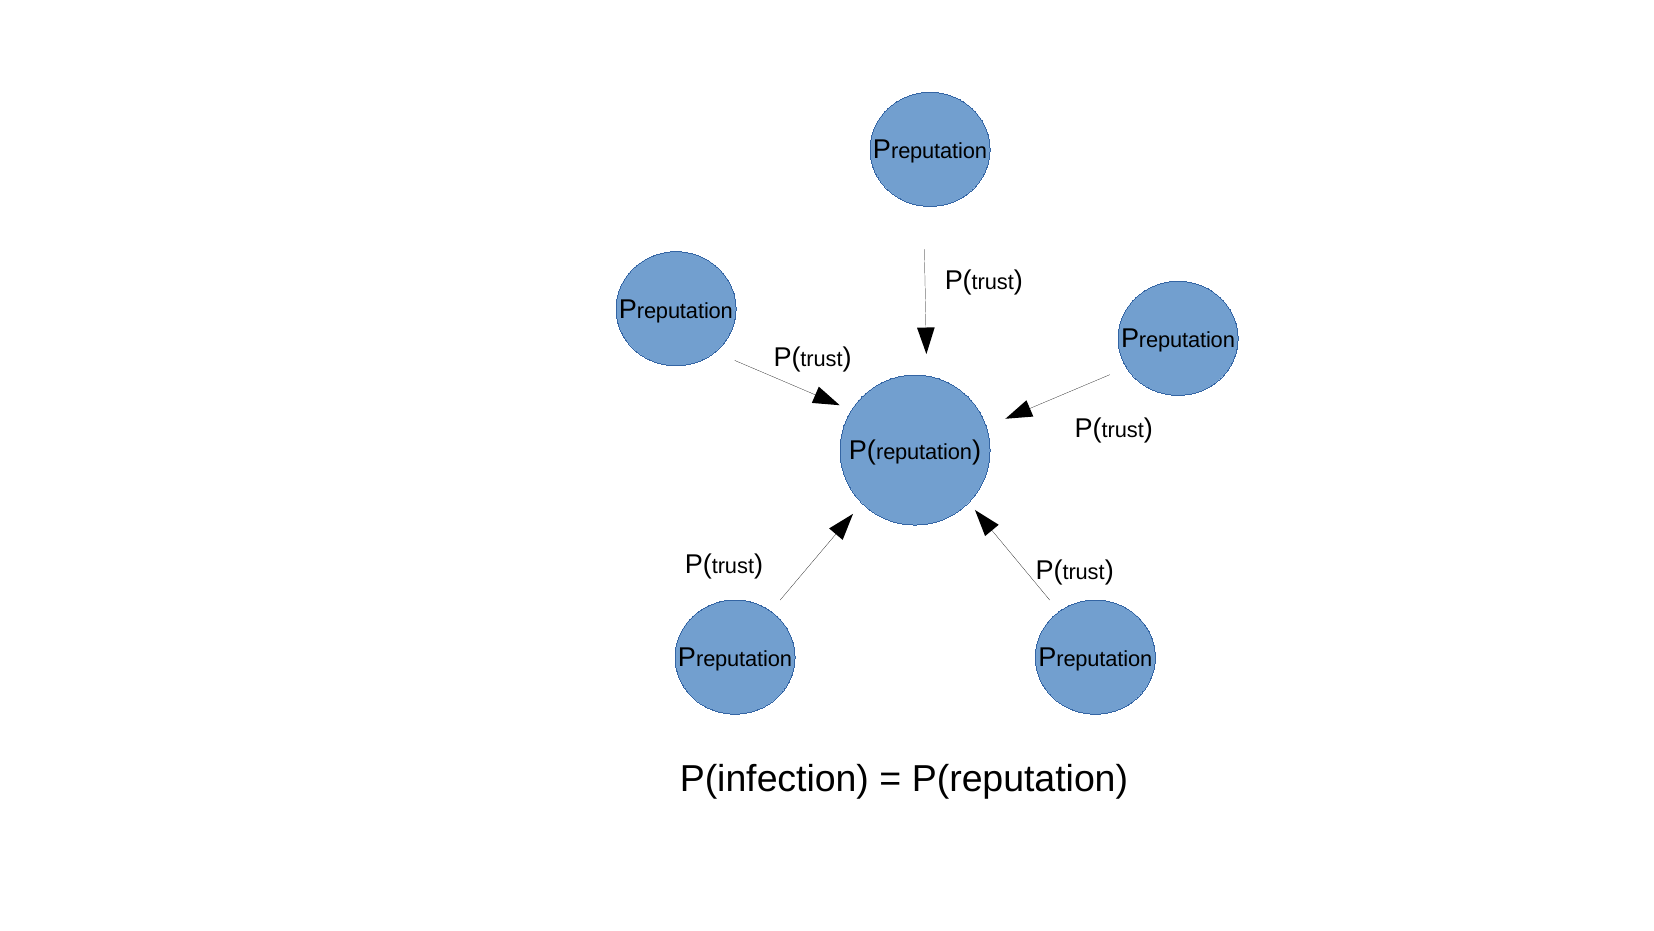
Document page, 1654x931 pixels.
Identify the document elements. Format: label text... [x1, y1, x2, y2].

text_box P(trust) [793, 573, 805, 587]
text_box P(trust) [1059, 405, 1207, 451]
text_box P(reputation) [840, 375, 991, 526]
text_box P(trust) [670, 541, 805, 587]
text_box Preputation [1118, 281, 1239, 396]
text_box P(trust) [930, 257, 1077, 303]
text_box Preputation [616, 251, 737, 366]
text_box P(trust) [1020, 566, 1042, 593]
text_box P(trust) [758, 334, 906, 380]
text_box P(infection) = P(reputation) [665, 750, 1222, 807]
text_box Preputation [675, 600, 796, 715]
text_box Preputation [870, 92, 991, 207]
text_box Preputation [1035, 600, 1156, 715]
text_box P(trust) [1020, 547, 1165, 593]
